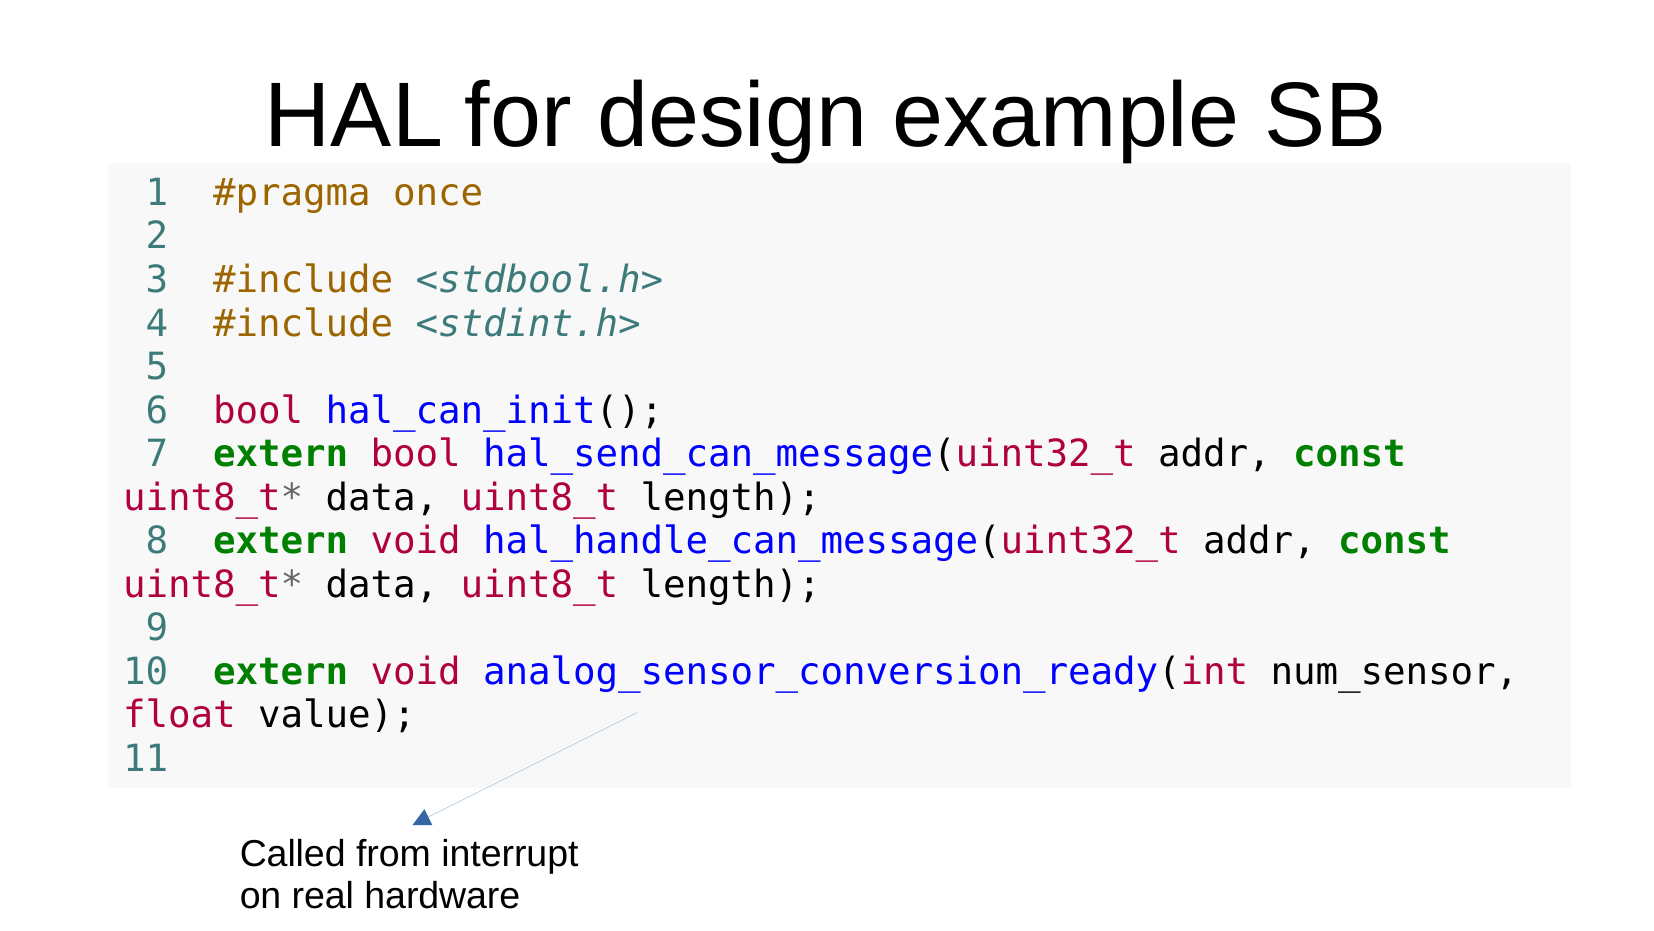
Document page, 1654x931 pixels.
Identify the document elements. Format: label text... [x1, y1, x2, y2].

title HAL for design example SB [82, 37, 1571, 193]
text_box 1 #pragma once 2 3 #include <stdbool.h> 4 #include <stdint.h> 5 6 bool hal_can_init(); 7 extern bool hal_send_can_message(uint32_t addr, const uint8_t* data, uint8_t length); 8 extern void hal_handle_can_message(uint32_t addr, const uint8_t* data, uint8_t length); 9 10 extern void analog_sensor_conversion_ready(int num_sensor, float value); 11 [108, 163, 1571, 788]
text_box Called from interrupt on real hardware [225, 825, 638, 924]
